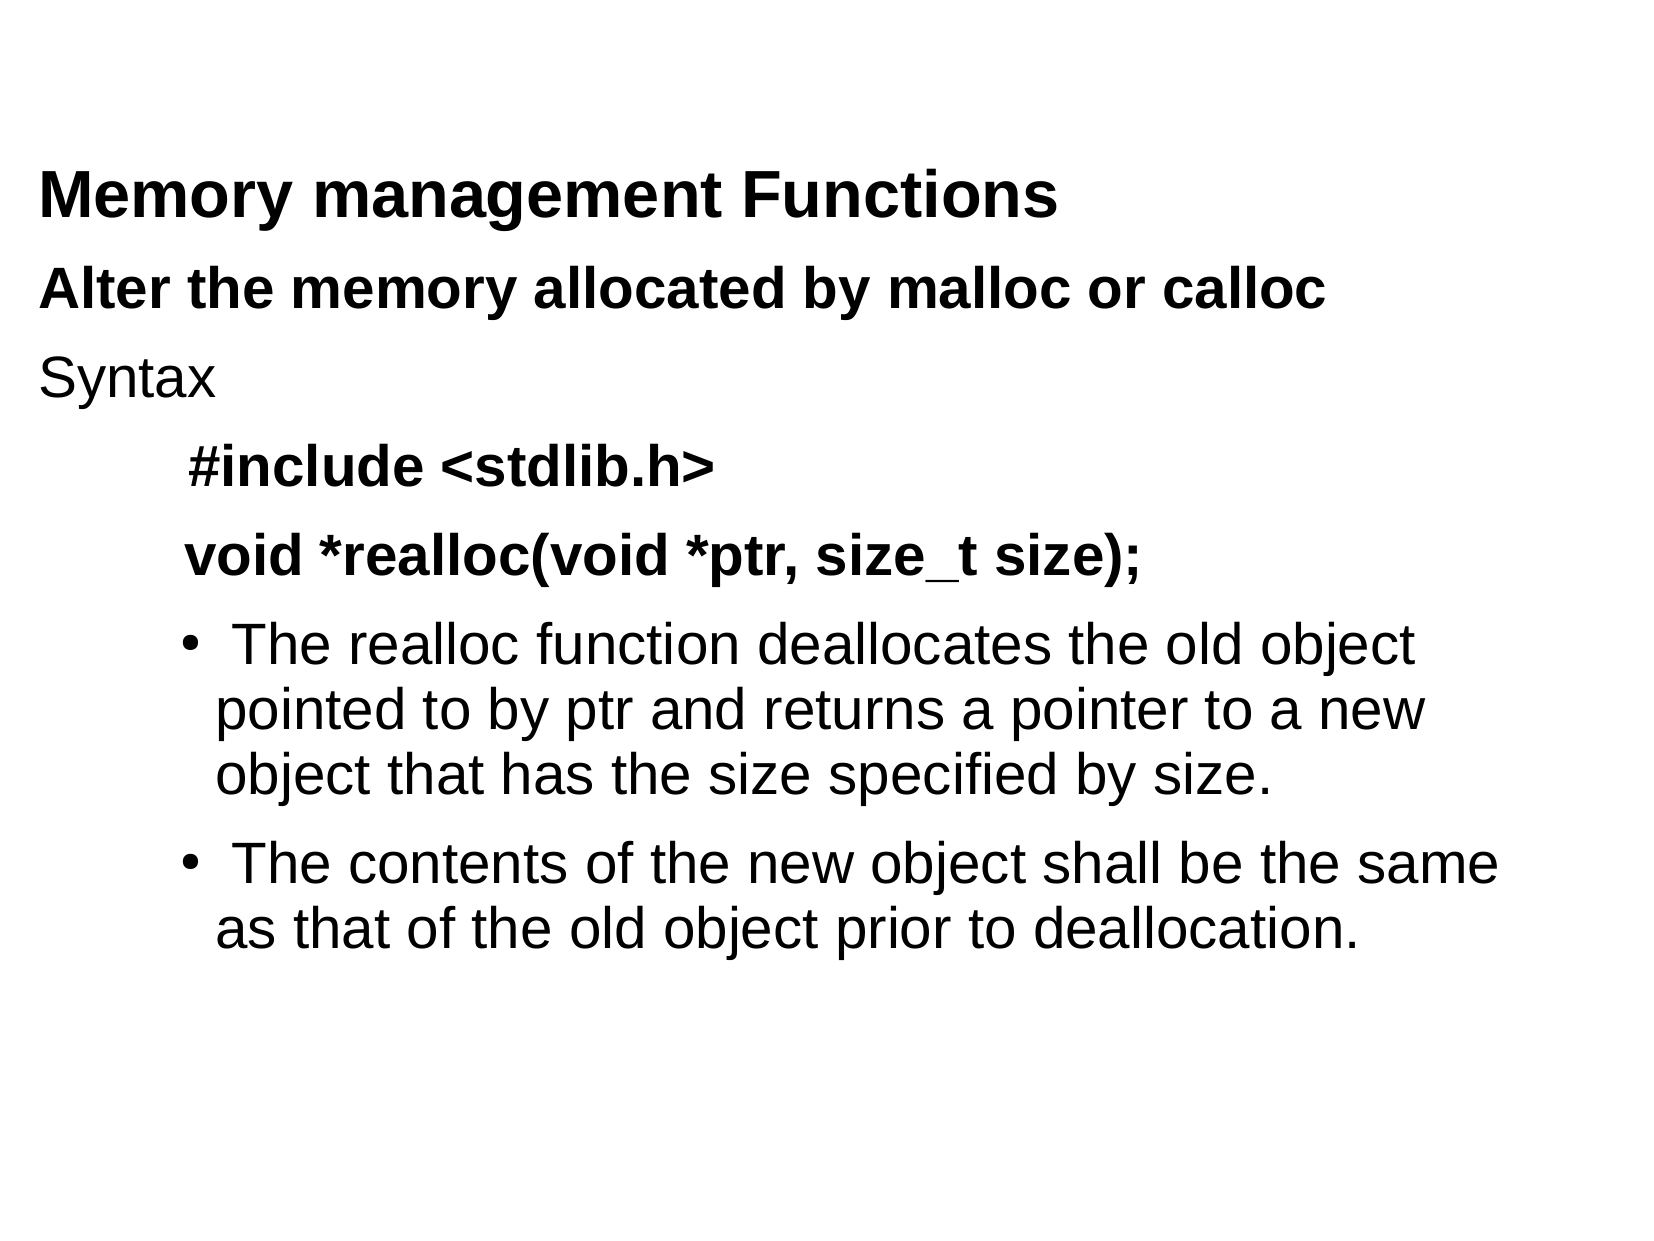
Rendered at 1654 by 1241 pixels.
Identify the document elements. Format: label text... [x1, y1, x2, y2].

text_box Memory management Functions Alter the memory allocated by malloc or calloc Syntax #include <stdlib.h> void *realloc(void *ptr, size_t size); The realloc function deallocates the old object pointed to by ptr and returns a pointer to a new object that has the size specified by size. The contents of the new object shall be the same as that of the old object prior to deallocation. [23, 150, 1576, 1201]
